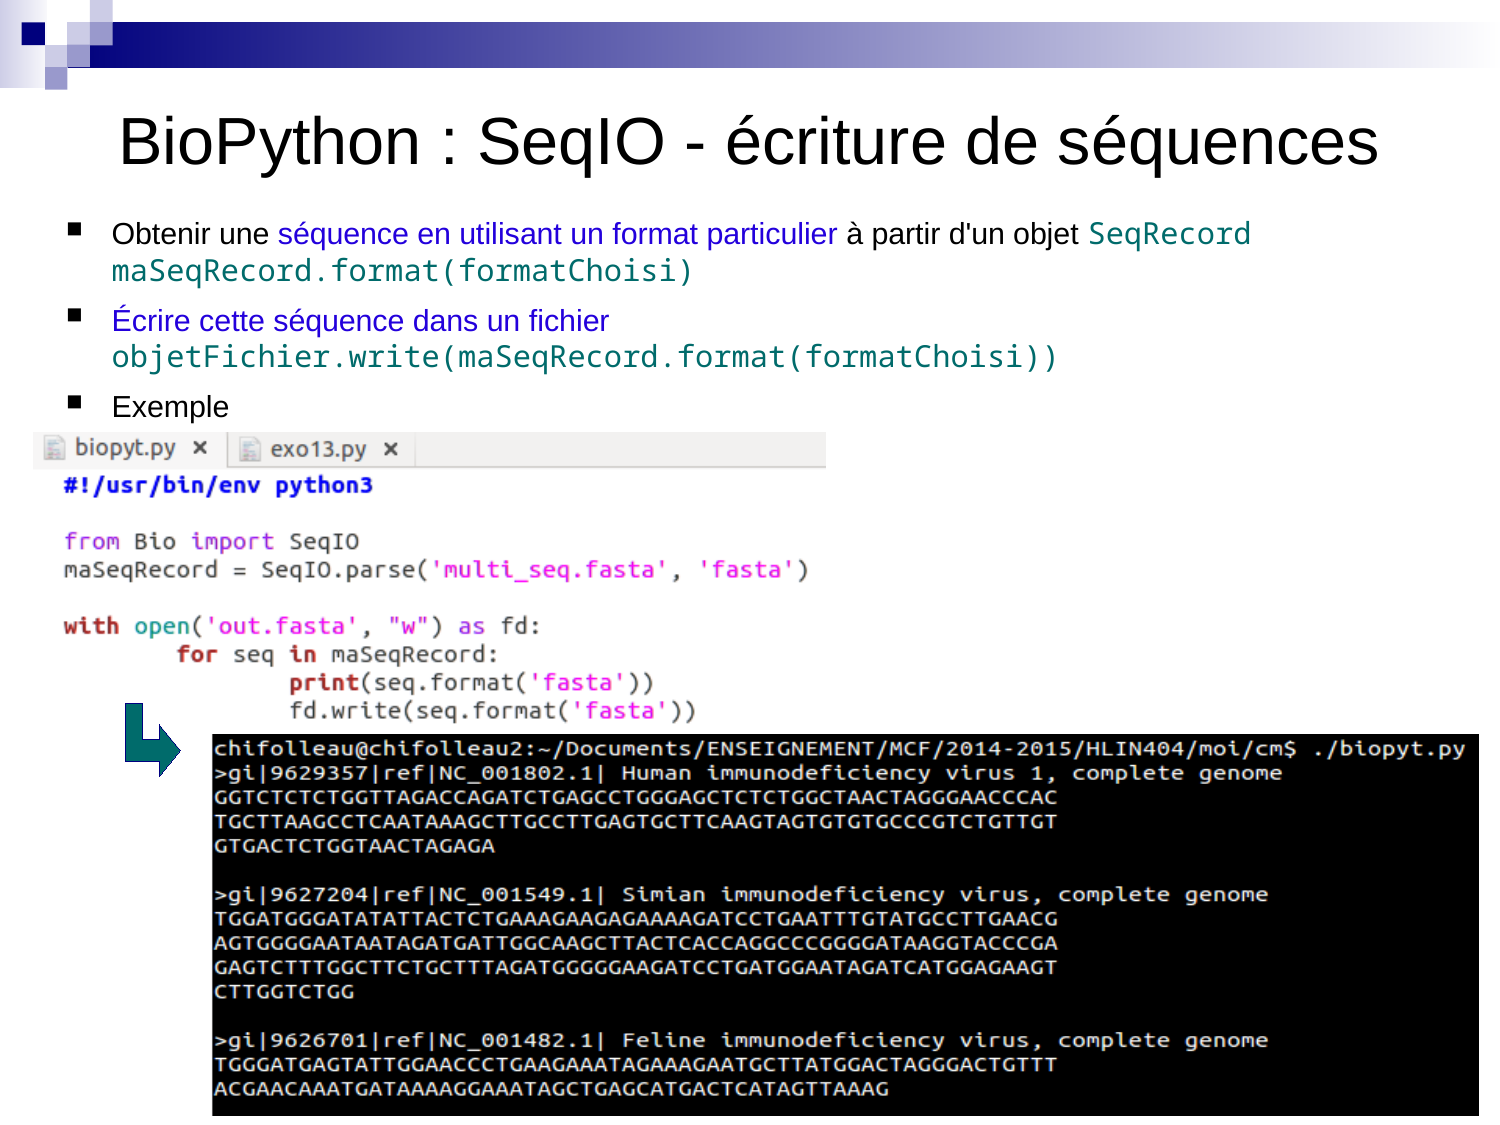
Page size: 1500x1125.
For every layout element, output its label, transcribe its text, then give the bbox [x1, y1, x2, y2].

list Obtenir une séquence en utilisant un format particulier à partir d'un objet SeqRecord maSeqRecord.format(formatChoisi) Écrire cette séquence dans un fichier objetFichier.write(maSeqRecord.format(formatChoisi)) Exemple [51, 206, 1423, 433]
title BioPython : SeqIO - écriture de séquences [75, 69, 1426, 207]
text_box [125, 703, 181, 777]
picture [33, 432, 1479, 1116]
